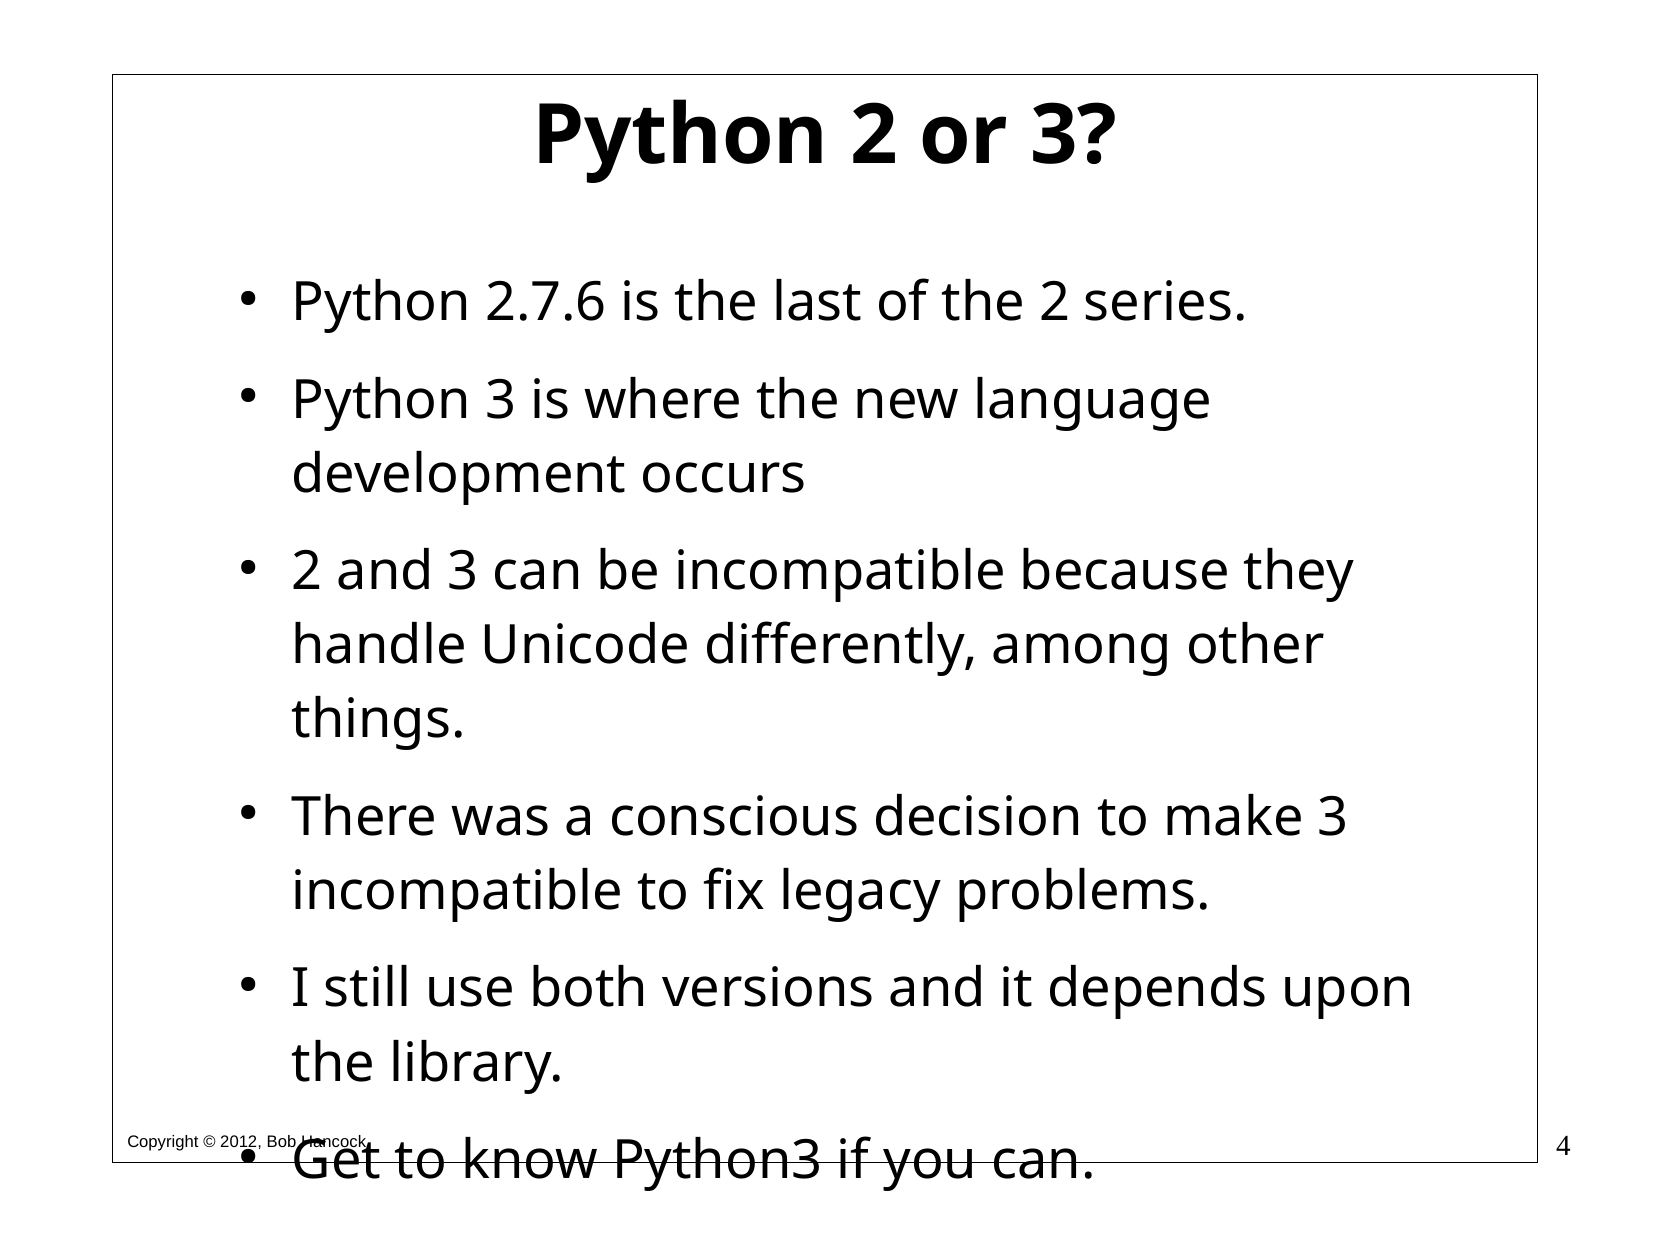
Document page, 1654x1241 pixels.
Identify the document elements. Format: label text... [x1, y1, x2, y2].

title Python 2 or 3? [112, 75, 1538, 188]
text_box Copyright © 2012, Bob Hancock [112, 1125, 382, 1159]
list Python 2.7.6 is the last of the 2 series. Python 3 is where the new language development occurs 2 and 3 can be incompatible because they handle Unicode differently, among other things. There was a conscious decision to make 3 incompatible to fix legacy problems. I still use both versions and it depends upon the library. Get to know Python3 if you can. [150, 262, 1501, 1126]
